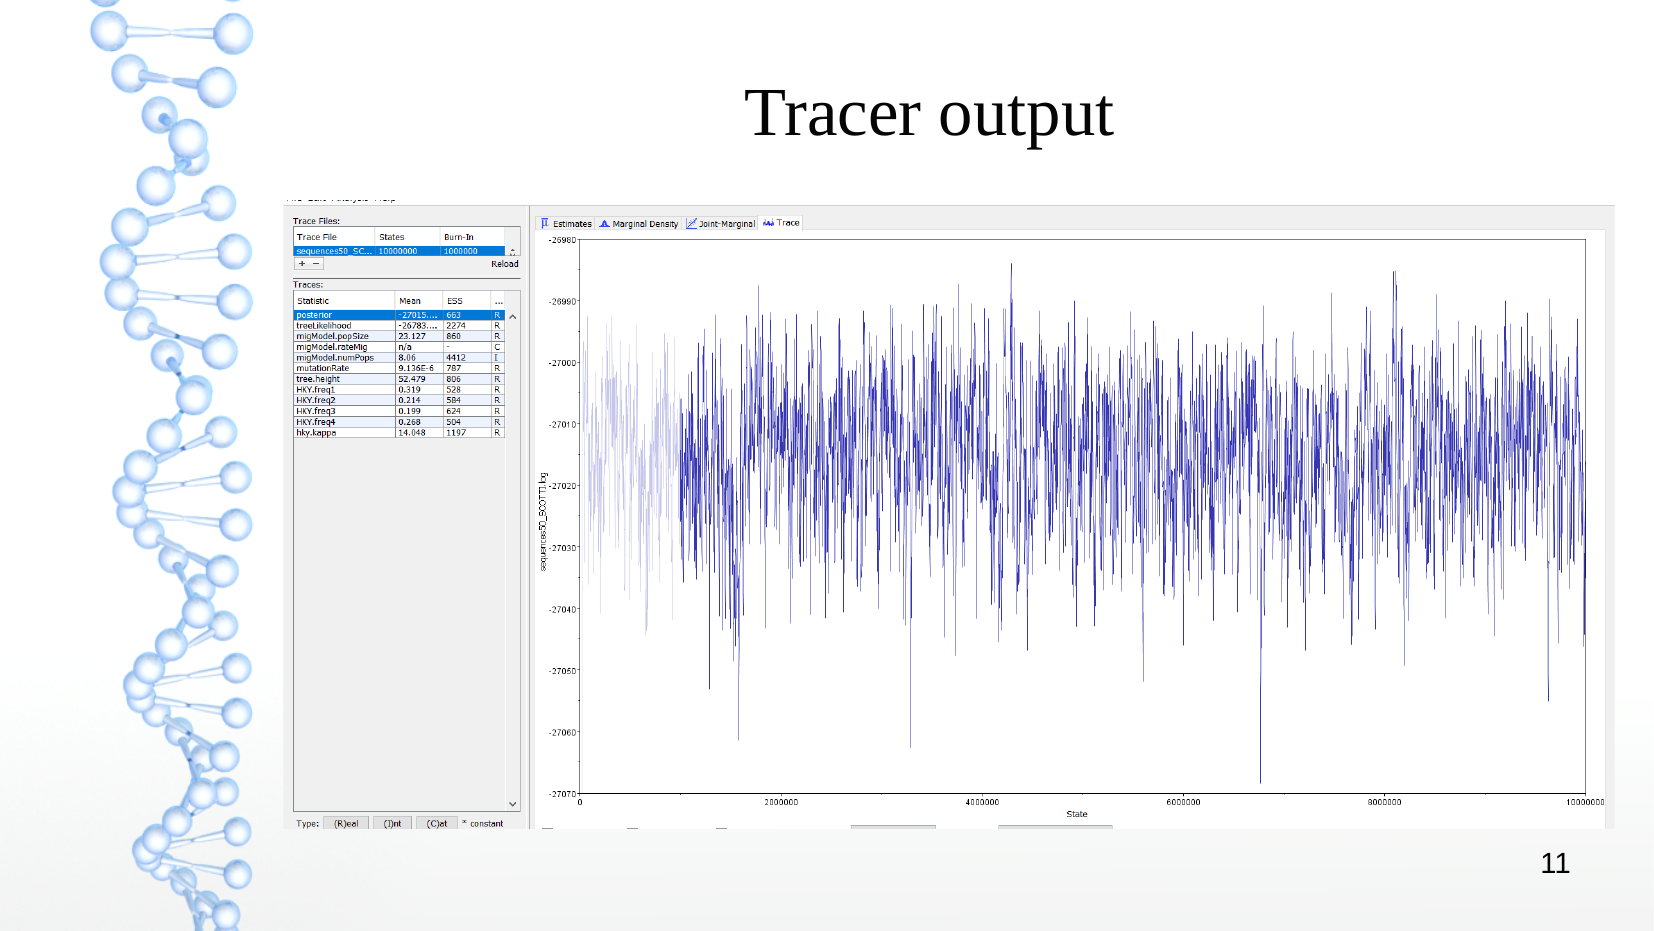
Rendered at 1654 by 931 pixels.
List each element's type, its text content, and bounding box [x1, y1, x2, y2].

picture [0, 0, 1654, 931]
title Tracer output [265, 35, 1595, 189]
